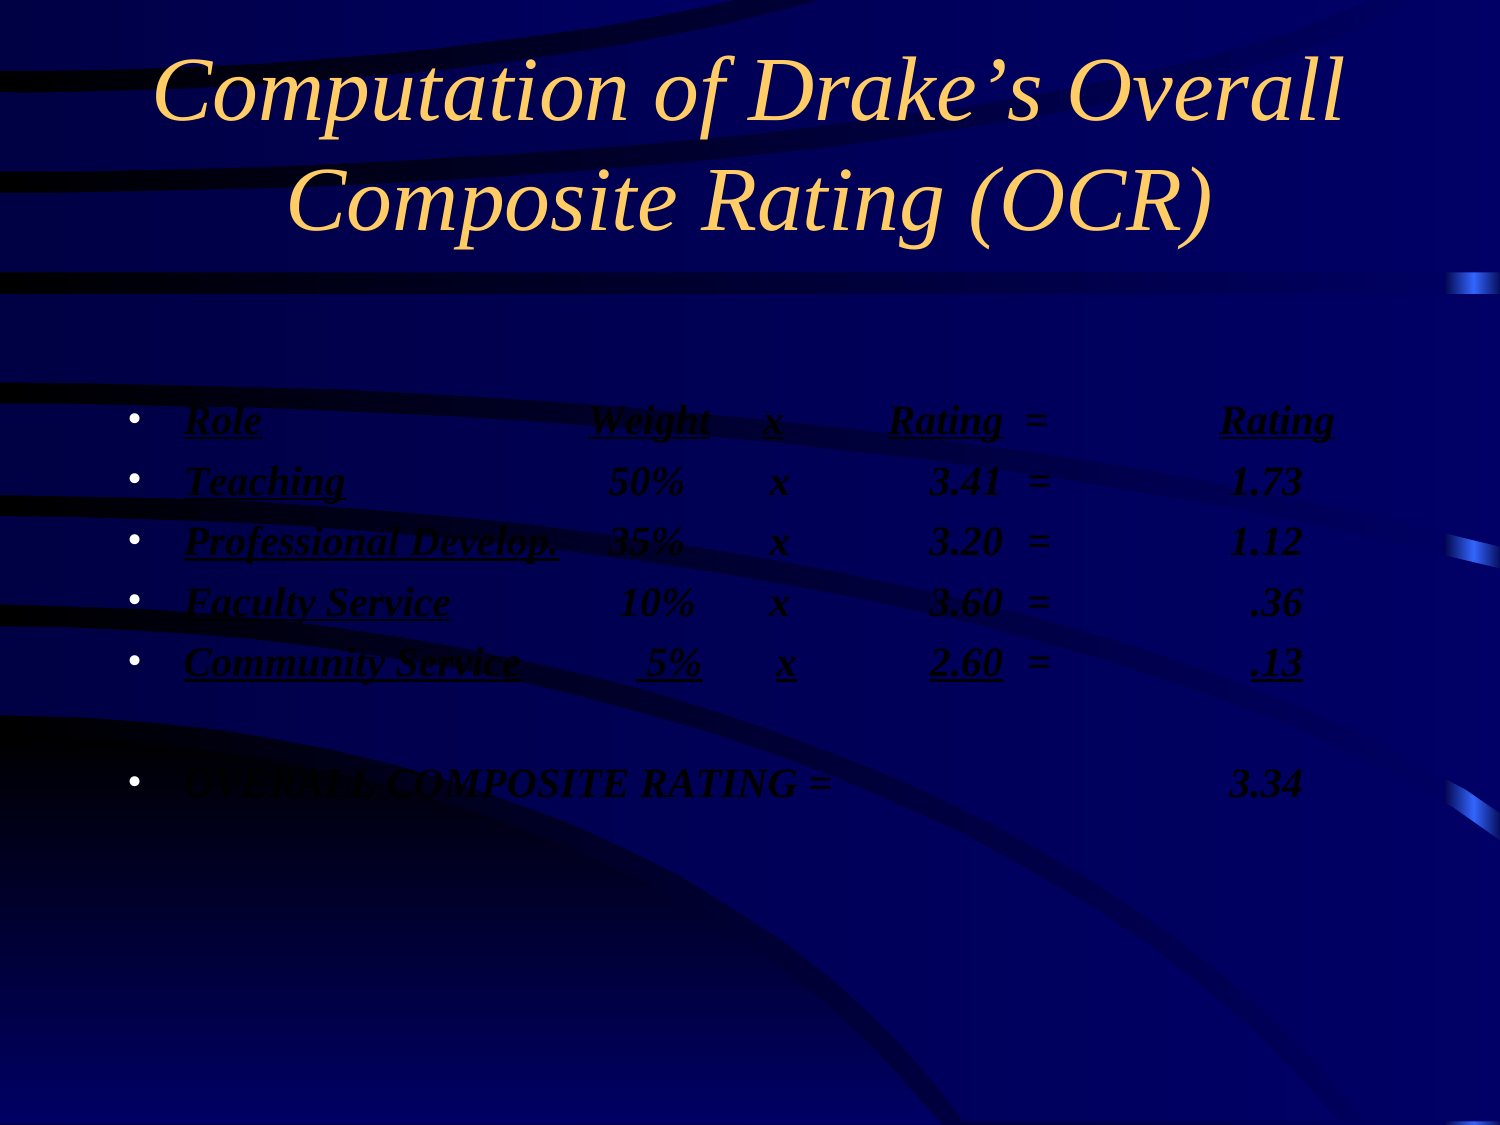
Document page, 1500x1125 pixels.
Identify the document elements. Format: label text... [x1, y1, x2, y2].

list Role Weight x Rating = Rating Teaching 50% x 3.41 = 1.73 Professional Develop. 35% x 3.20 = 1.12 Faculty Service 10% x 3.60 = .36 Community Service 5% x 2.60 = .13 OVERALL COMPOSITE RATING = 3.34 [112, 324, 1388, 1000]
title Computation of Drake’s Overall Composite Rating (OCR) [112, 99, 1388, 288]
